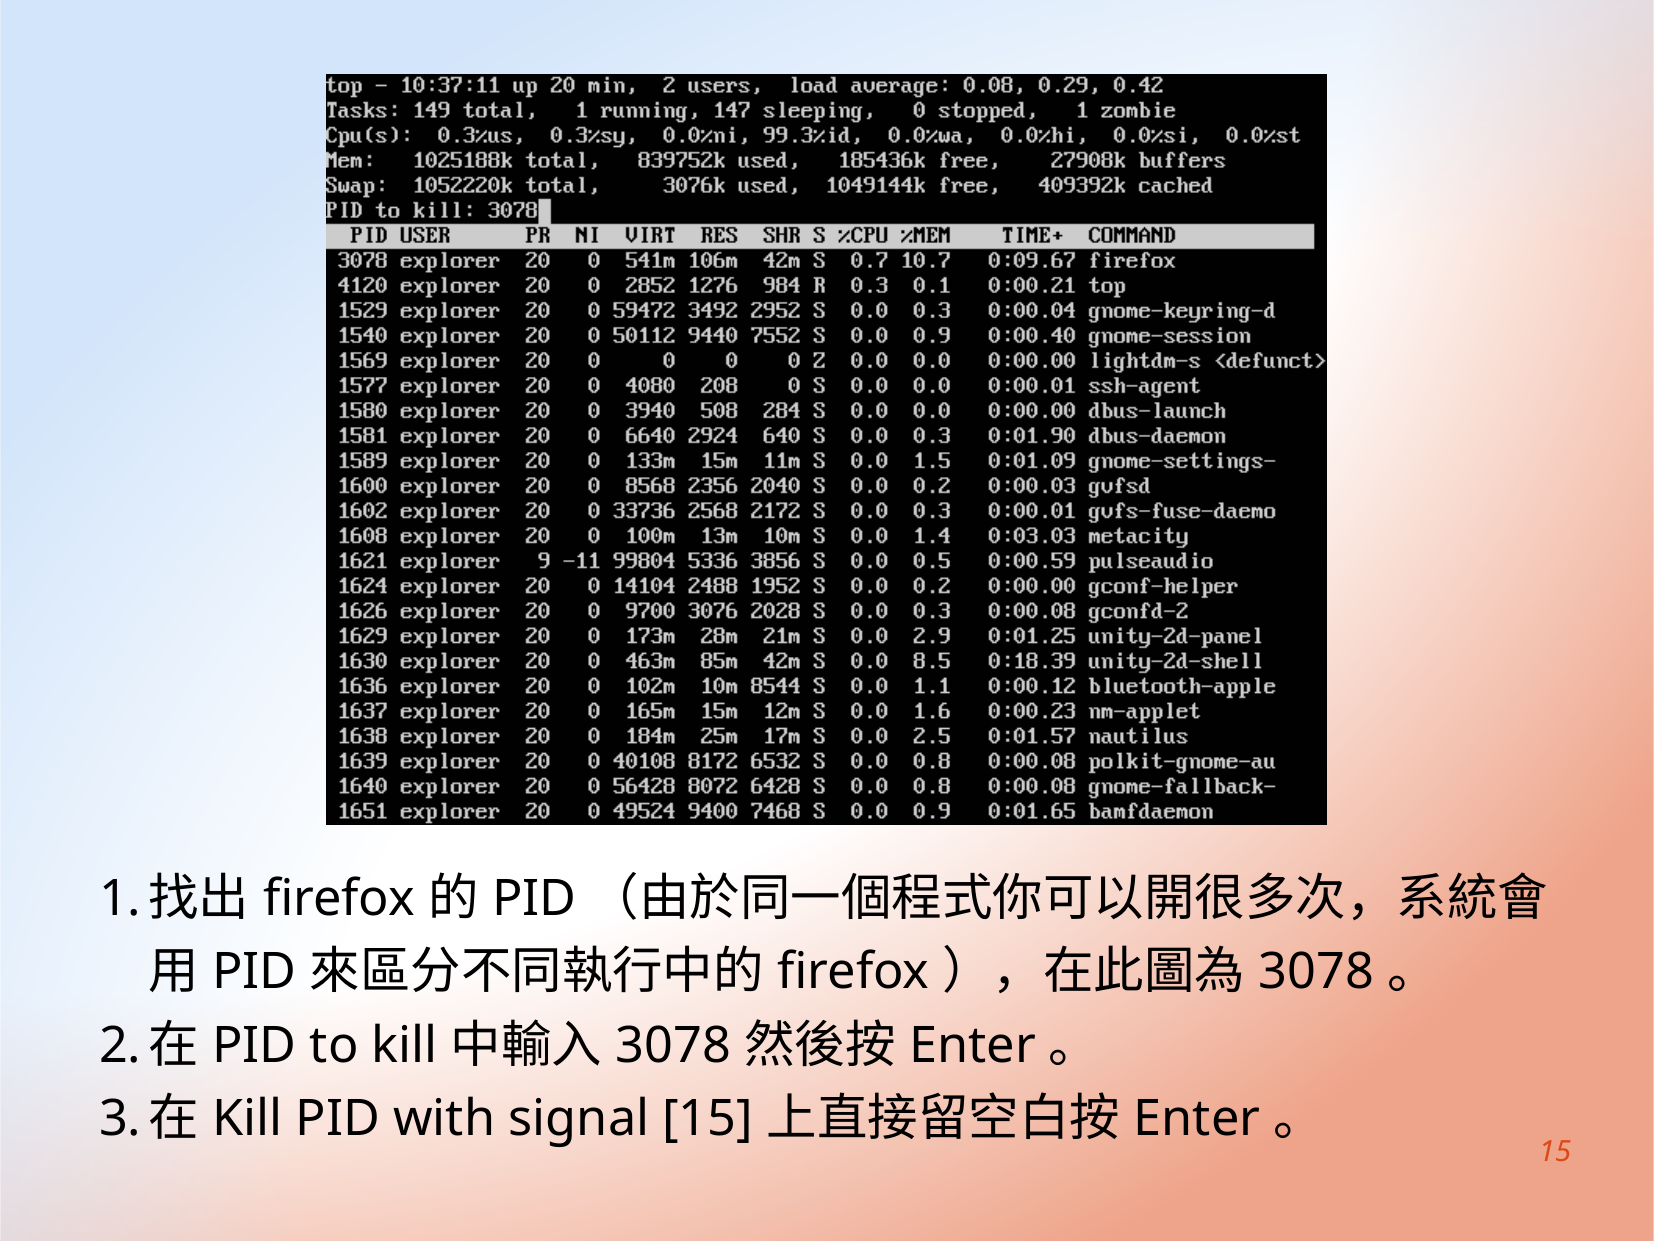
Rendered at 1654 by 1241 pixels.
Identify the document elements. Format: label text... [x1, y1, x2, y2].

picture [0, 0, 1654, 1241]
list 找出firefox的PID（由於同一個程式你可以開很多次，系統會用PID來區分不同執行中的firefox），在此圖為3078。 在PID to kill中輸入3078然後按Enter。 在Kill PID with signal [15]上直接留空白按Enter。 [82, 857, 1571, 1201]
